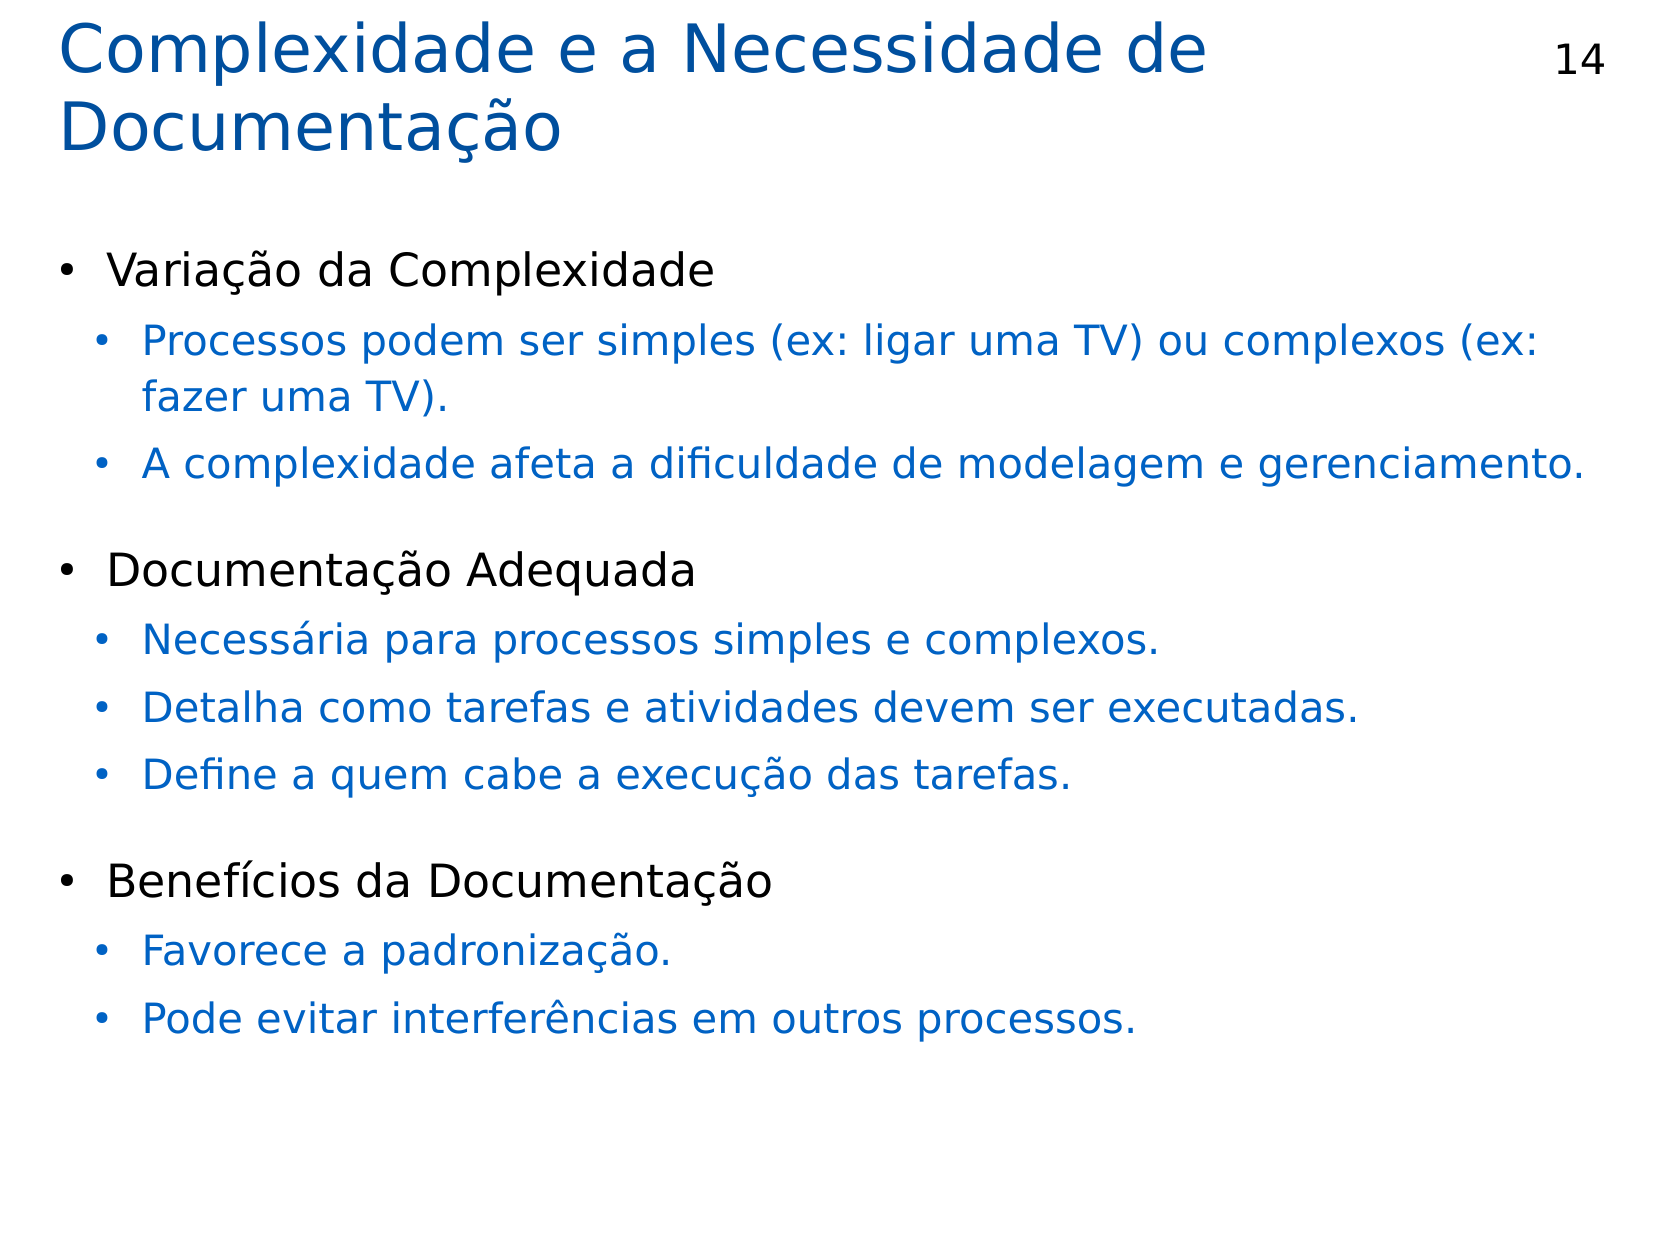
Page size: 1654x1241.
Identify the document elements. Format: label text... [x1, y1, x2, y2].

title Complexidade e a Necessidade de Documentação [59, 10, 1506, 167]
list Variação da Complexidade Processos podem ser simples (ex: ligar uma TV) ou complexos (ex: fazer uma TV). A complexidade afeta a dificuldade de modelagem e gerenciamento. Documentação Adequada Necessária para processos simples e complexos. Detalha como tarefas e atividades devem ser executadas. Define a quem cabe a execução das tarefas. Benefícios da Documentação Favorece a padronização. Pode evitar interferências em outros processos. [59, 236, 1595, 1211]
